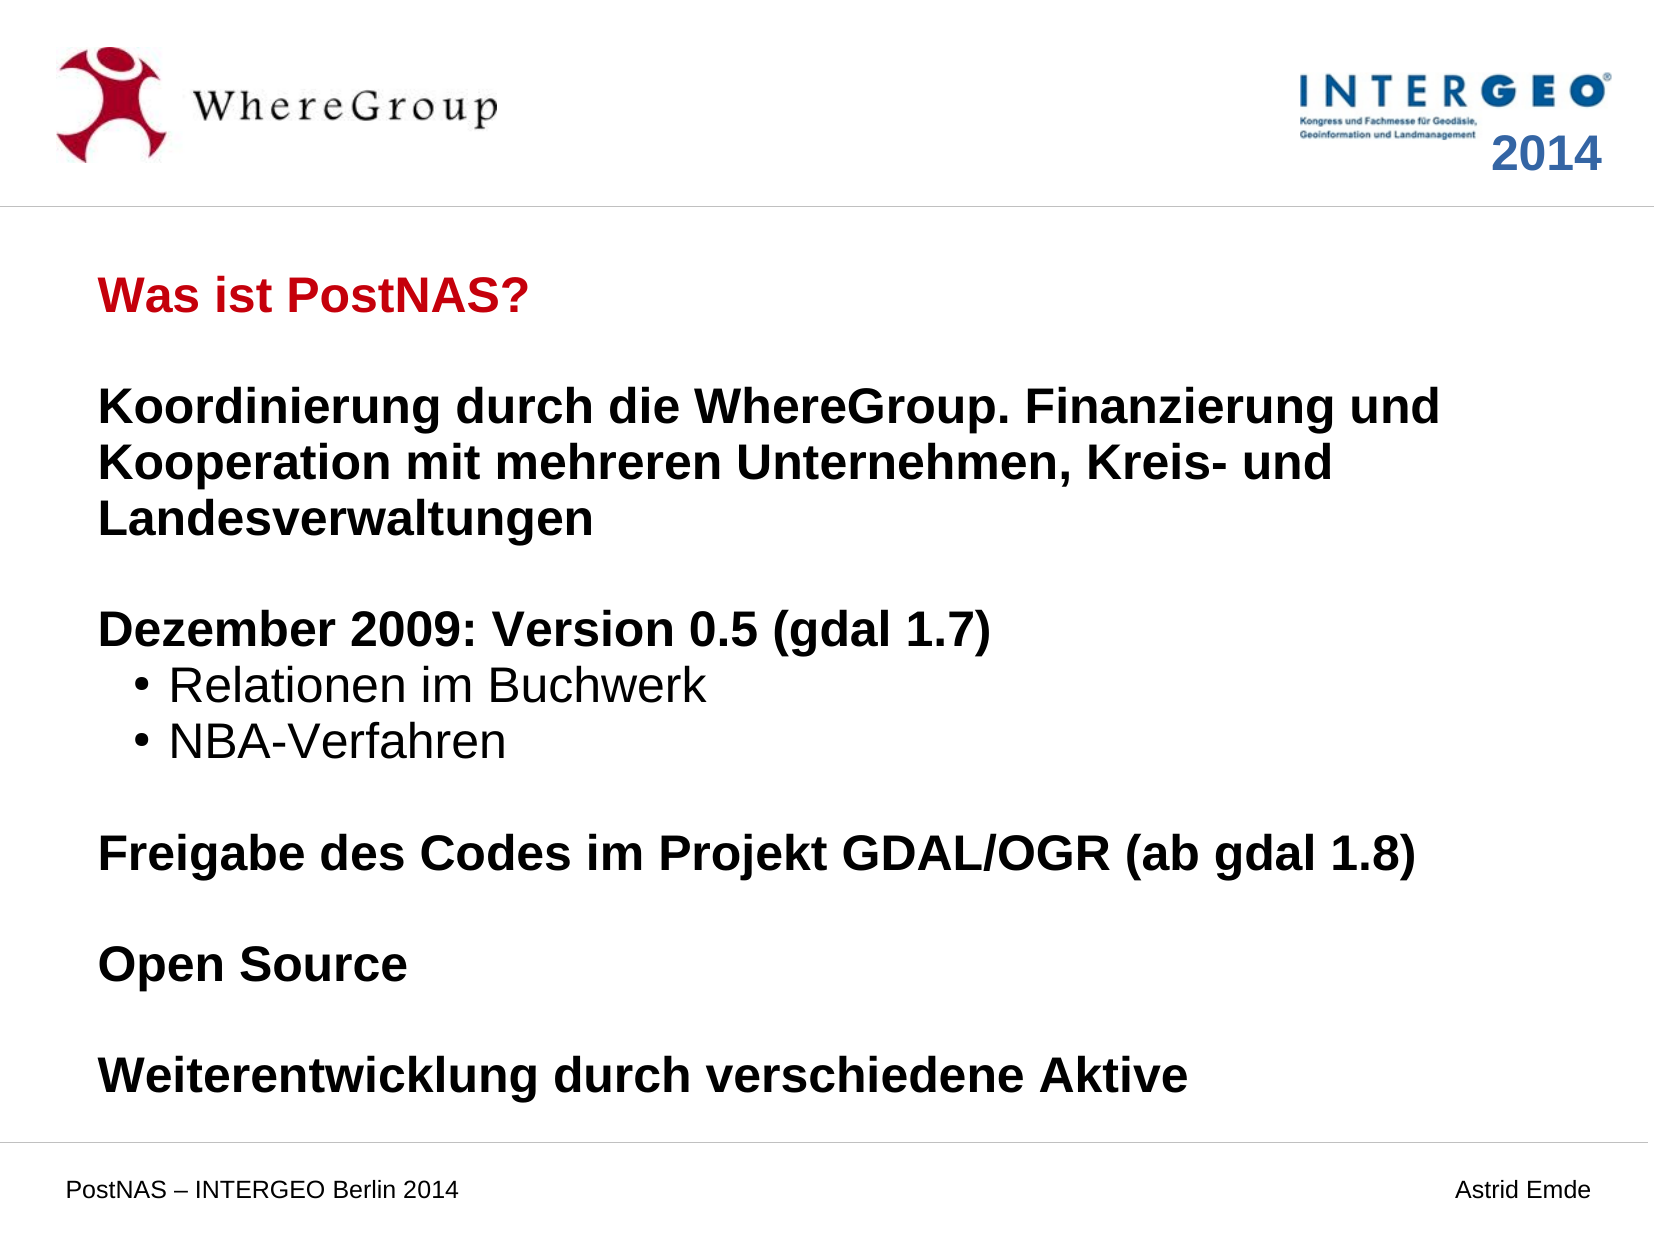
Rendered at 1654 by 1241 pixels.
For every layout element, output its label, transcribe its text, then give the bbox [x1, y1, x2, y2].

text_box Was ist PostNAS? Koordinierung durch die WhereGroup. Finanzierung und Kooperation mit mehreren Unternehmen, Kreis- und Landesverwaltungen Dezember 2009: Version 0.5 (gdal 1.7) Relationen im Buchwerk NBA-Verfahren Freigabe des Codes im Projekt GDAL/OGR (ab gdal 1.8) Open Source Weiterentwicklung durch verschiedene Aktive [82, 259, 1595, 1087]
picture [1299, 29, 1613, 185]
picture [56, 47, 497, 163]
